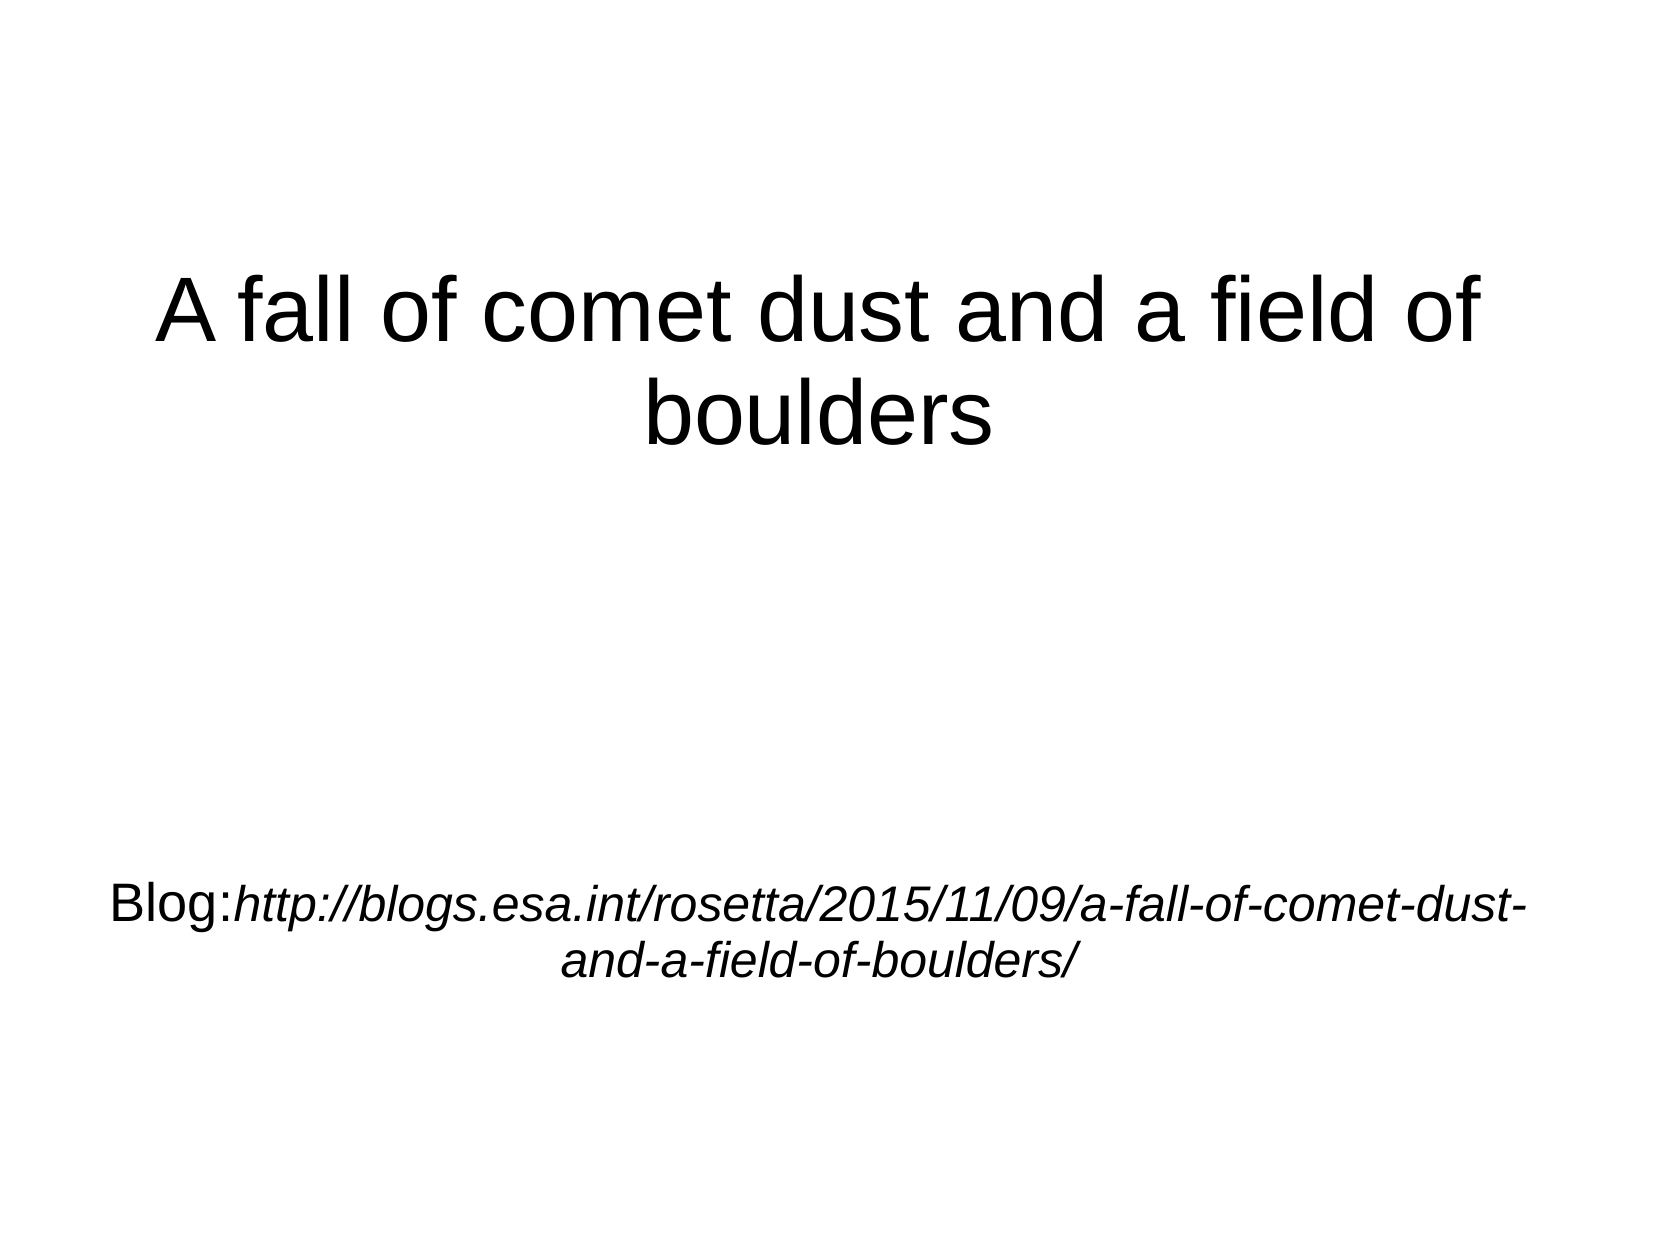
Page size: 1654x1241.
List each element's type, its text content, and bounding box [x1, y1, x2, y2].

title A fall of comet dust and a field of boulders [75, 257, 1564, 466]
subtitle Blog:http://blogs.esa.int/rosetta/2015/11/09/a-fall-of-comet-dust-and-a-field-of-boulders/ [75, 570, 1564, 1241]
